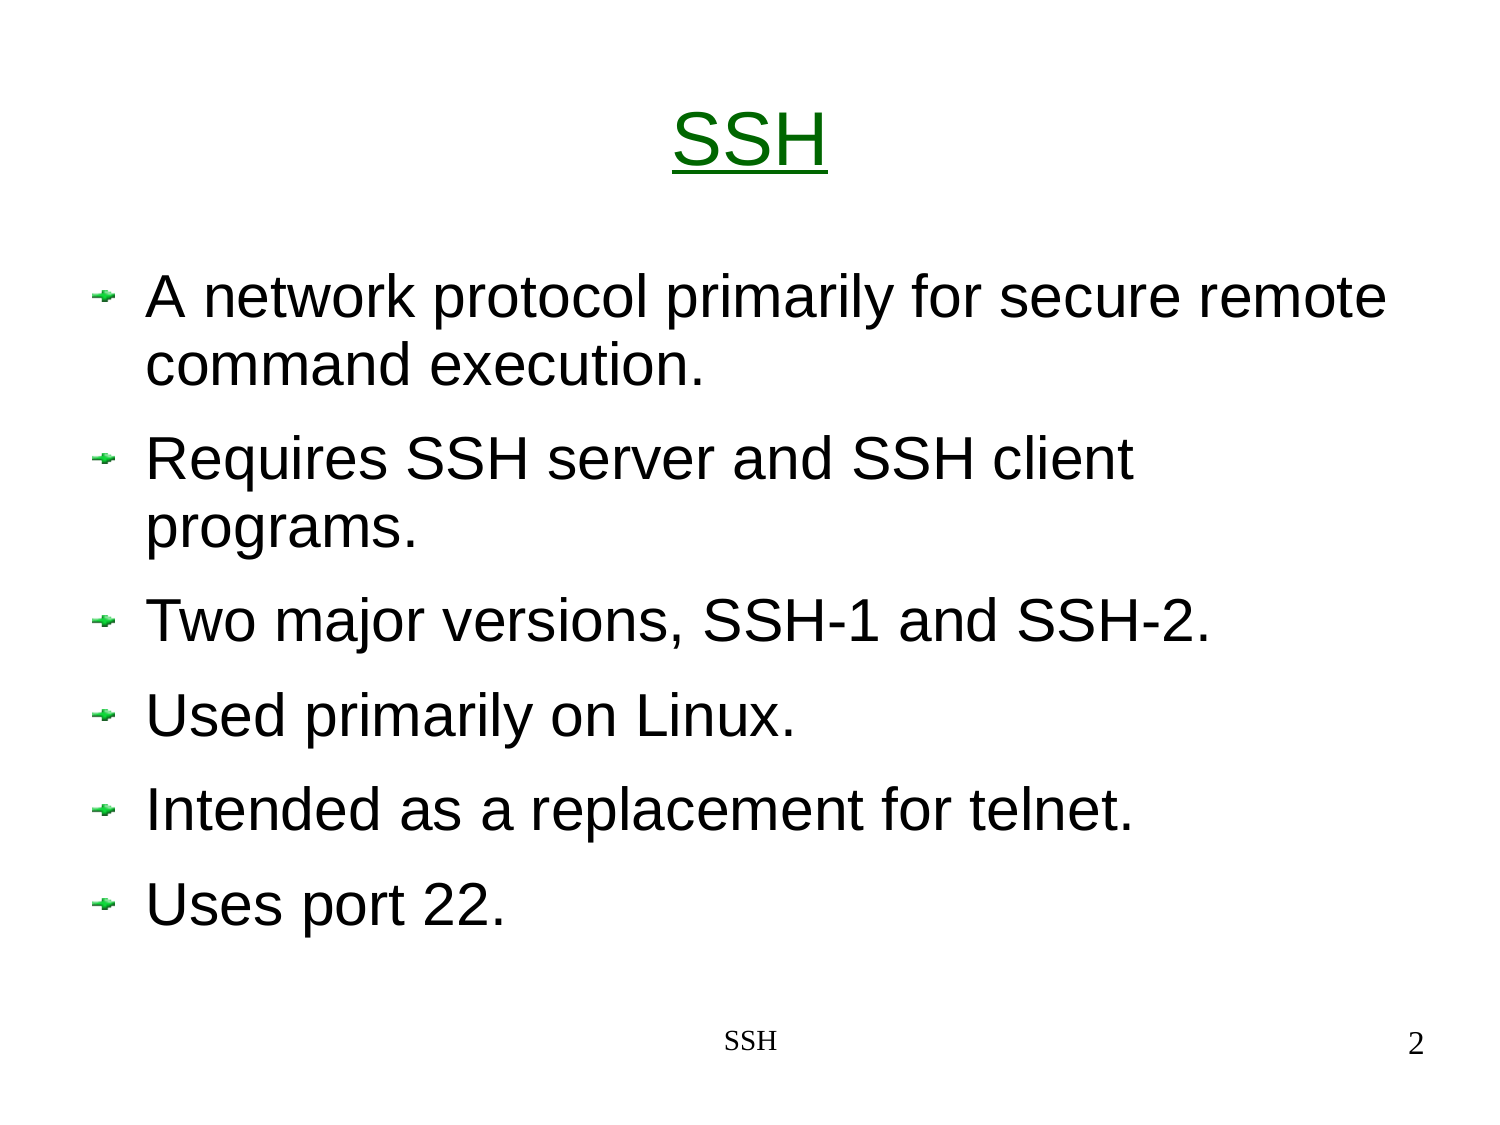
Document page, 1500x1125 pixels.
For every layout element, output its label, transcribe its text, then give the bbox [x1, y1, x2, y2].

title SSH [75, 45, 1425, 233]
list A network protocol primarily for secure remote command execution. Requires SSH server and SSH client programs. Two major versions, SSH-1 and SSH-2. Used primarily on Linux. Intended as a replacement for telnet. Uses port 22. [75, 262, 1425, 1006]
